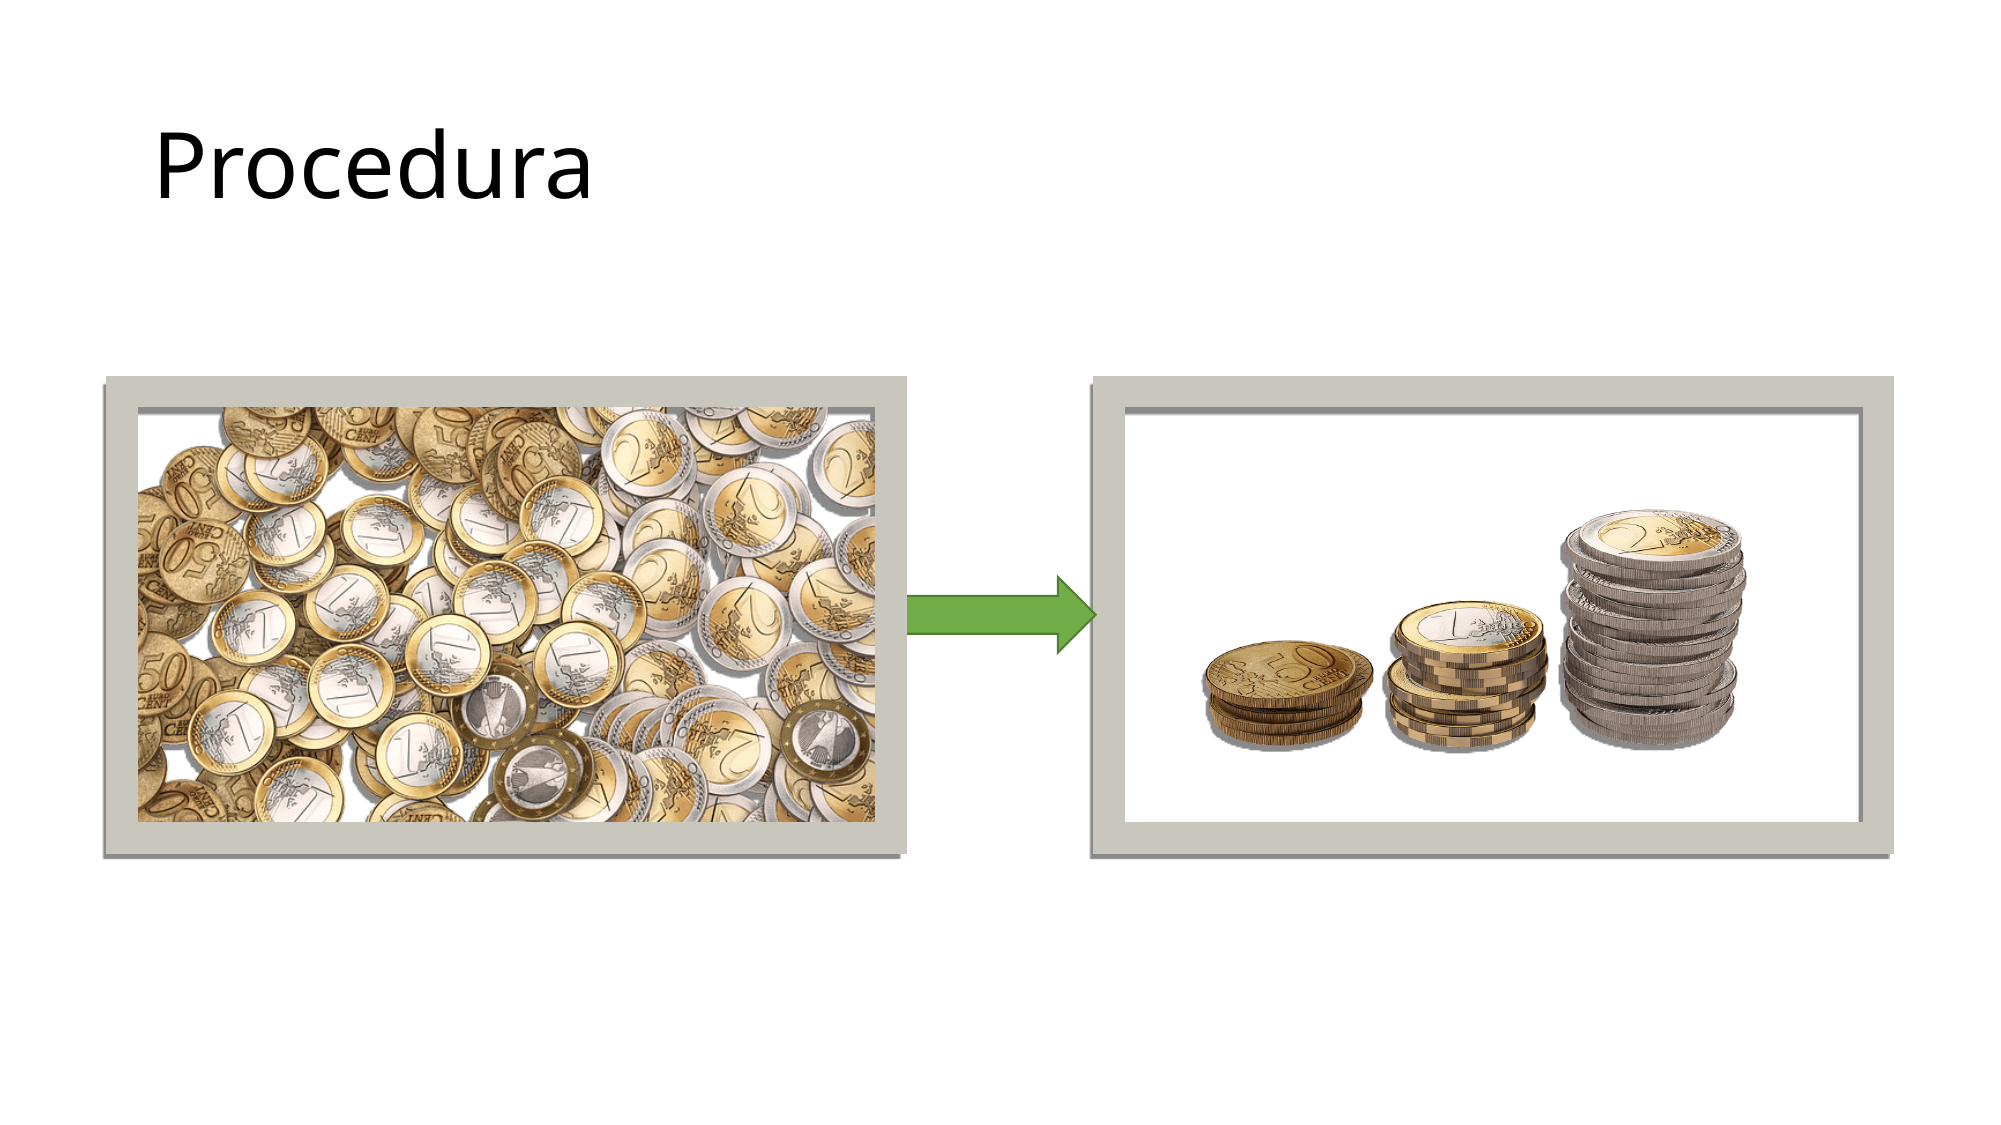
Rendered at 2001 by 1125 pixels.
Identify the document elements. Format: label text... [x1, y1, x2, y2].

picture [137, 407, 876, 823]
picture [1124, 407, 1863, 823]
title Procedura [137, 59, 1863, 278]
text_box [907, 576, 1096, 653]
